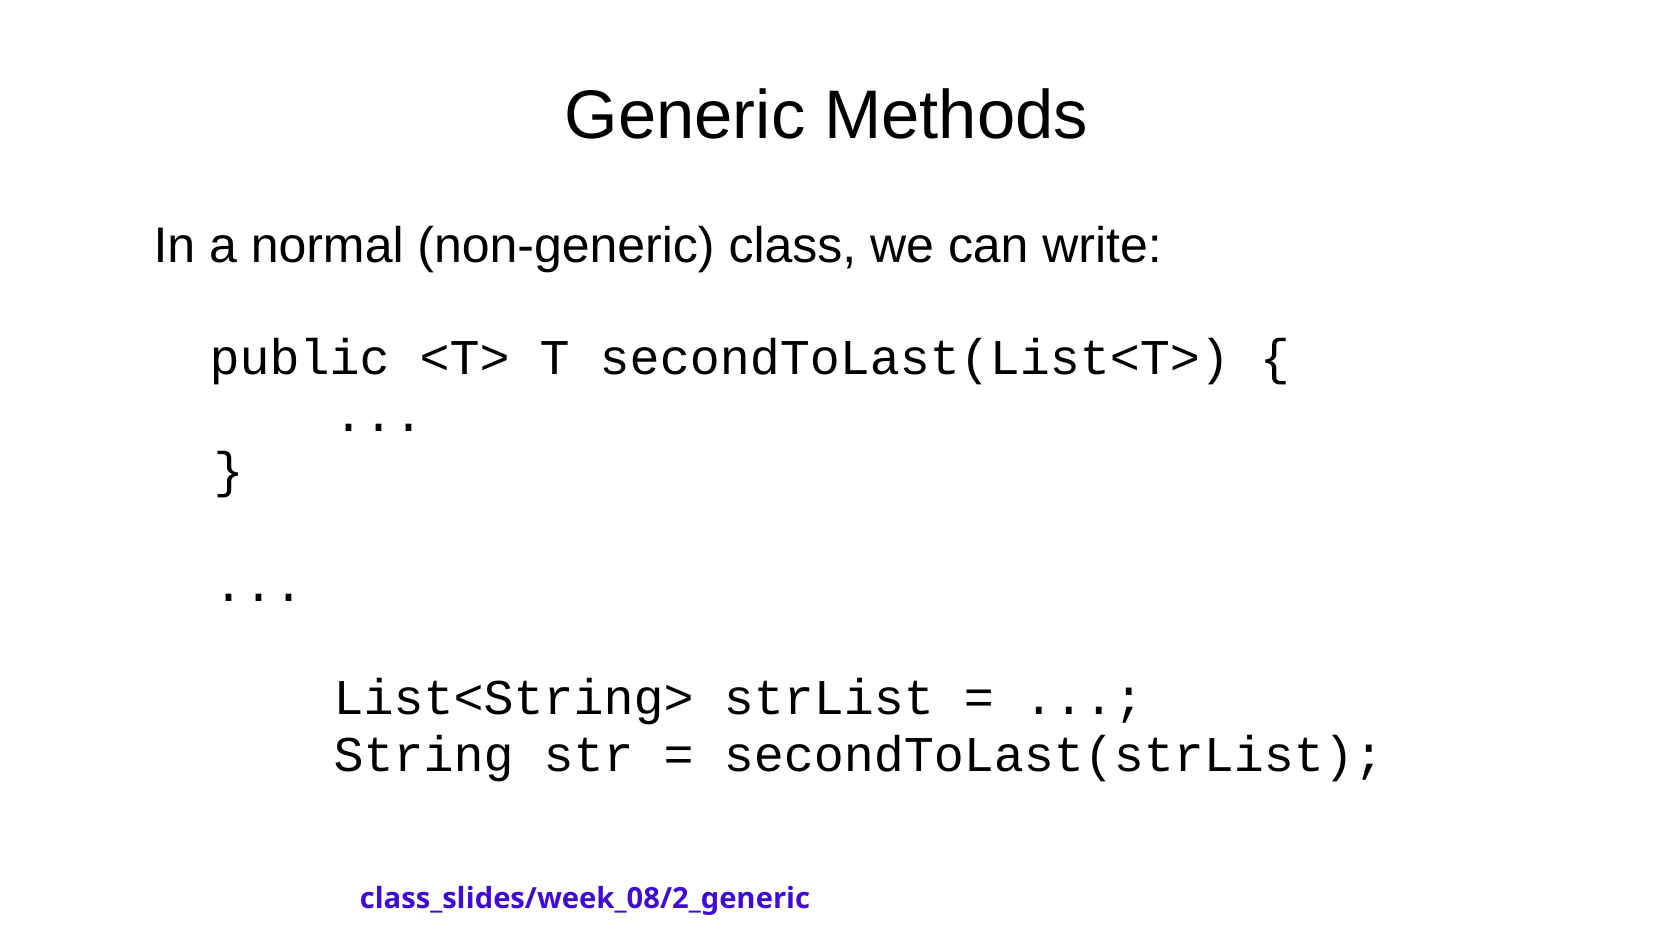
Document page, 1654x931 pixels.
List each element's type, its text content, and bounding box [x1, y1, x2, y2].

text_box class_slides/week_08/2_generic [345, 870, 900, 920]
list In a normal (non-generic) class, we can write: public <T> T secondToLast(List<T>) { ... } ... List<String> strList = ...; String str = secondToLast(strList); [82, 217, 1571, 811]
title Generic Methods [82, 37, 1571, 193]
